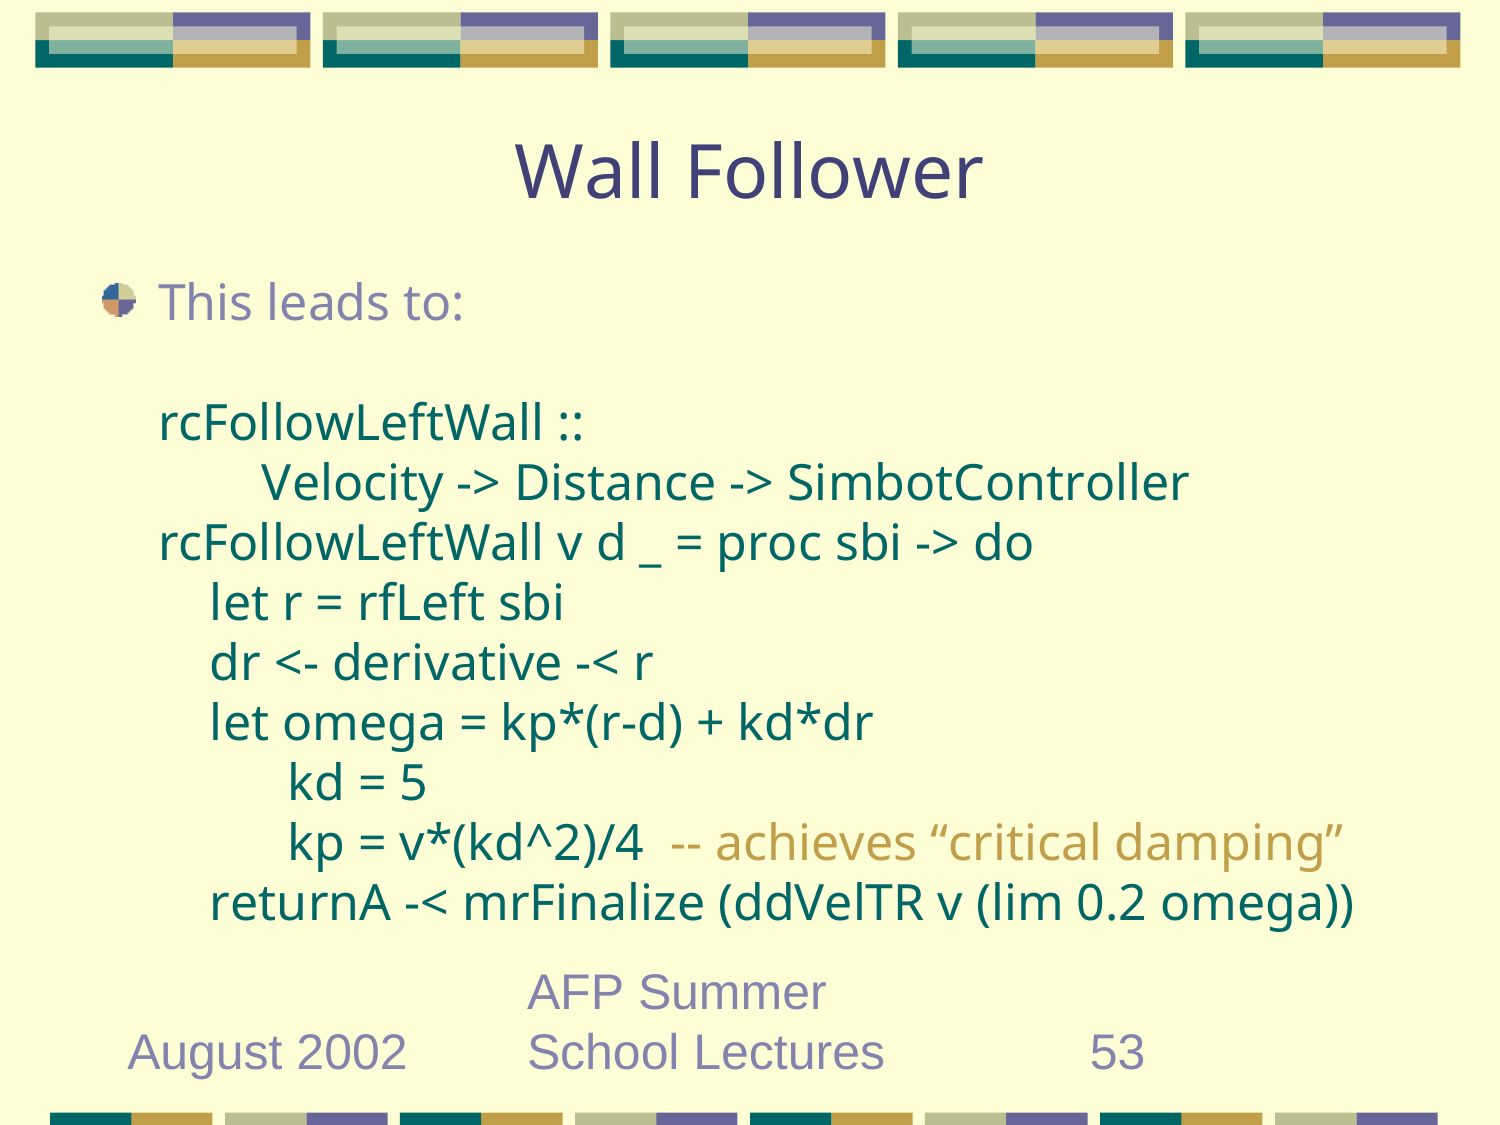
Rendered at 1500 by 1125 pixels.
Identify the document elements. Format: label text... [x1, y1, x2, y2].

title Wall Follower [112, 99, 1388, 238]
list This leads to: rcFollowLeftWall :: Velocity -> Distance -> SimbotController rcFollowLeftWall v d _ = proc sbi -> do let r = rfLeft sbi dr <- derivative -< r let omega = kp*(r-d) + kd*dr kd = 5 kp = v*(kd^2)/4 -- achieves “critical damping” returnA -< mrFinalize (ddVelTR v (lim 0.2 omega))‏ [87, 262, 1463, 1001]
